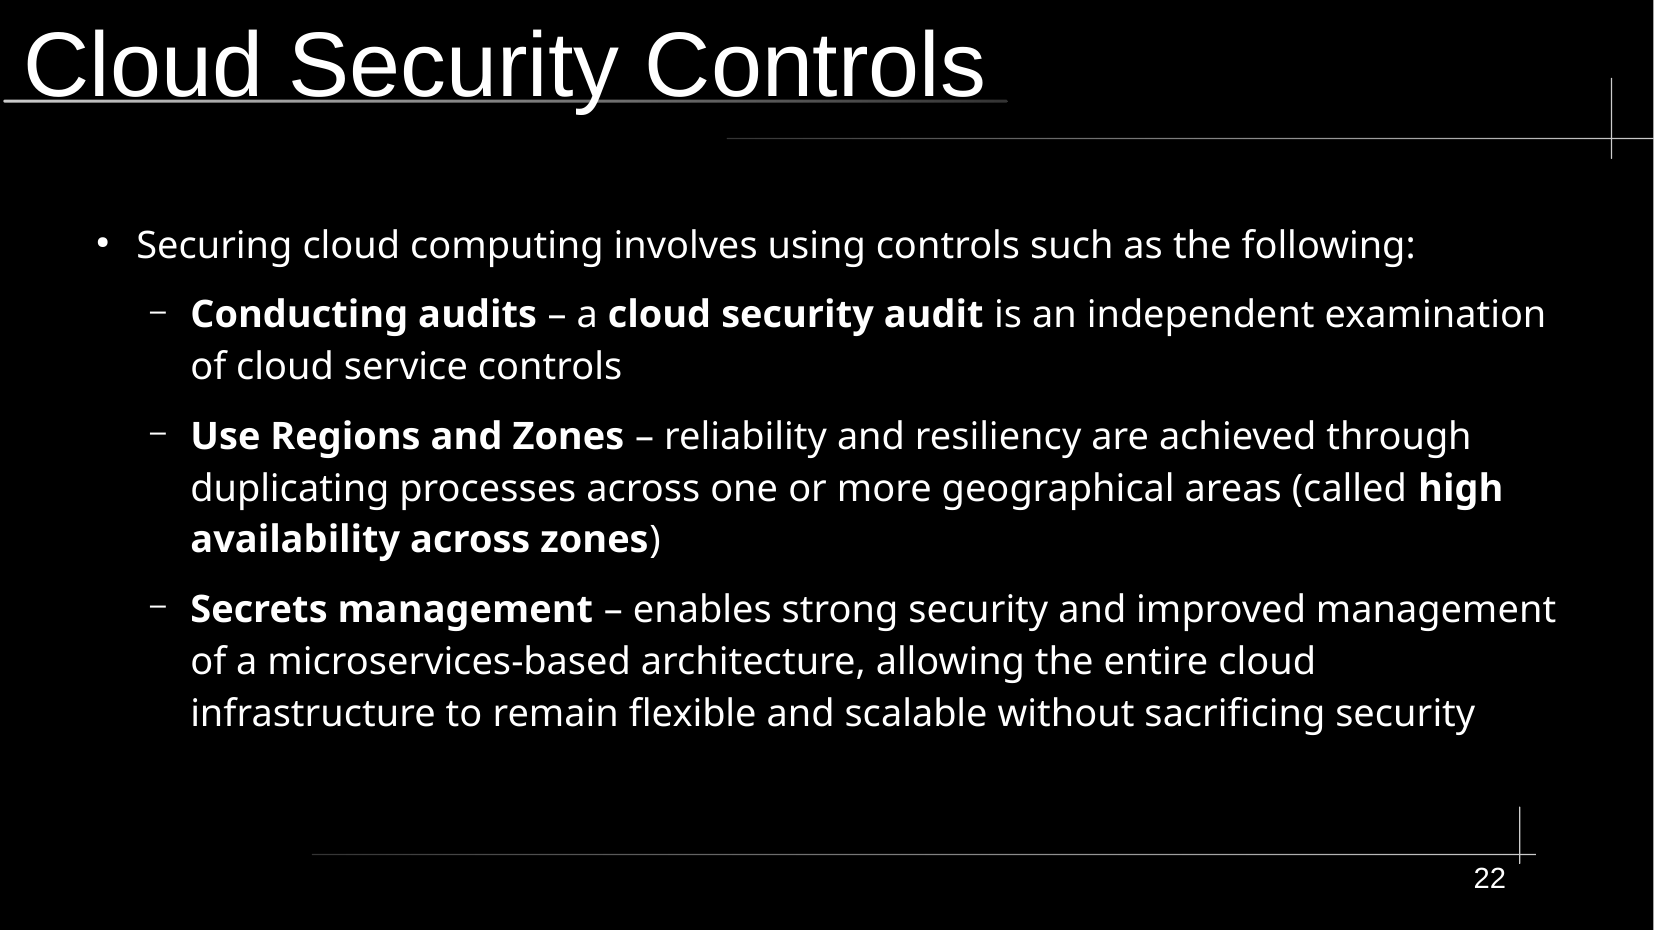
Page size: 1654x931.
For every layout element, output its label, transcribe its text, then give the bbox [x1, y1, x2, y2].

list Securing cloud computing involves using controls such as the following: Conducting audits – a cloud security audit is an independent examination of cloud service controls Use Regions and Zones – reliability and resiliency are achieved through duplicating processes across one or more geographical areas (called high availability across zones) Secrets management – enables strong security and improved management of a microservices-based architecture, allowing the entire cloud infrastructure to remain flexible and scalable without sacrificing security [82, 217, 1571, 758]
title Cloud Security Controls [23, 11, 1589, 119]
